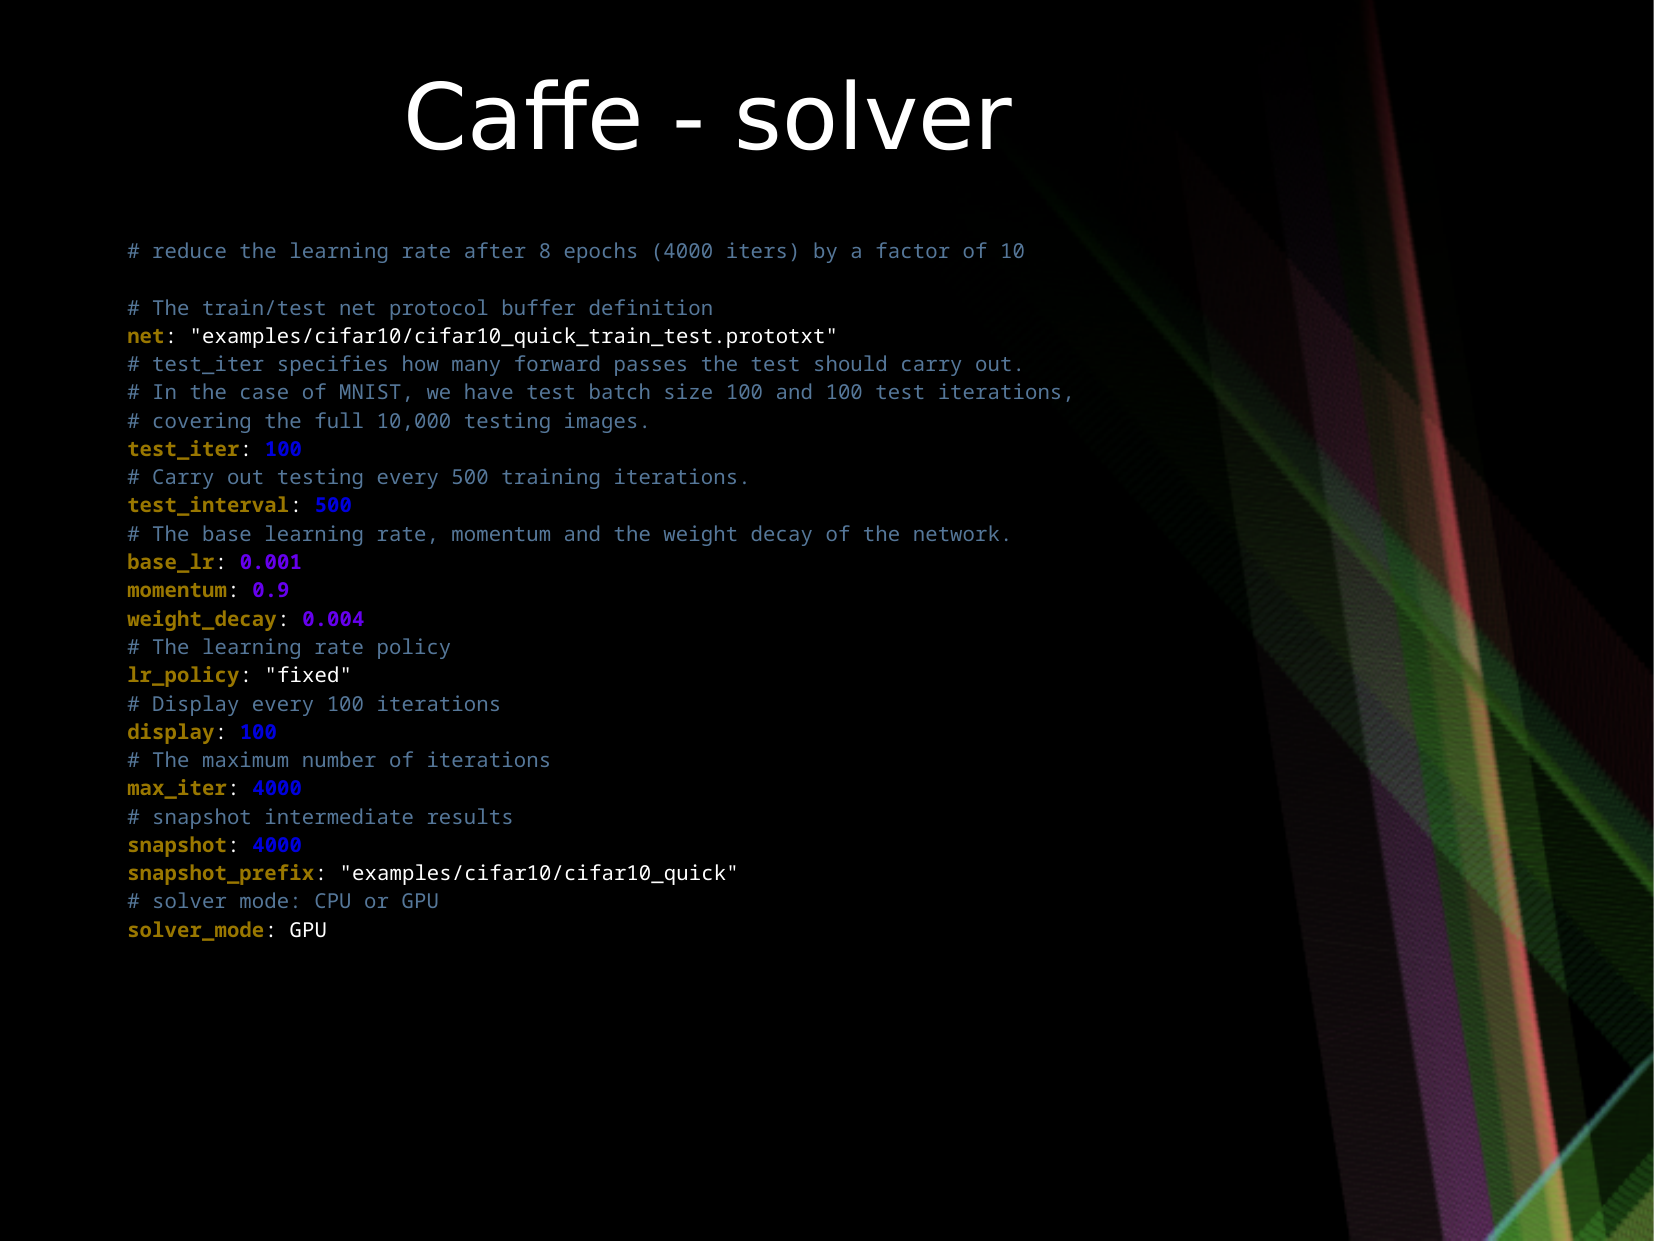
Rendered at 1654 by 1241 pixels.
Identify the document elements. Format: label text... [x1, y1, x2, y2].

list # reduce the learning rate after 8 epochs (4000 iters) by a factor of 10 # The train/test net protocol buffer definition net: "examples/cifar10/cifar10_quick_train_test.prototxt" # test_iter specifies how many forward passes the test should carry out. # In the case of MNIST, we have test batch size 100 and 100 test iterations, # covering the full 10,000 testing images. test_iter: 100 # Carry out testing every 500 training iterations. test_interval: 500 # The base learning rate, momentum and the weight decay of the network. base_lr: 0.001 momentum: 0.9 weight_decay: 0.004 # The learning rate policy lr_policy: "fixed" # Display every 100 iterations display: 100 # The maximum number of iterations max_iter: 4000 # snapshot intermediate results snapshot: 4000 snapshot_prefix: "examples/cifar10/cifar10_quick" # solver mode: CPU or GPU solver_mode: GPU [118, 236, 1418, 945]
picture [0, 0, 1654, 1241]
title Caffe - solver [118, 29, 1300, 207]
